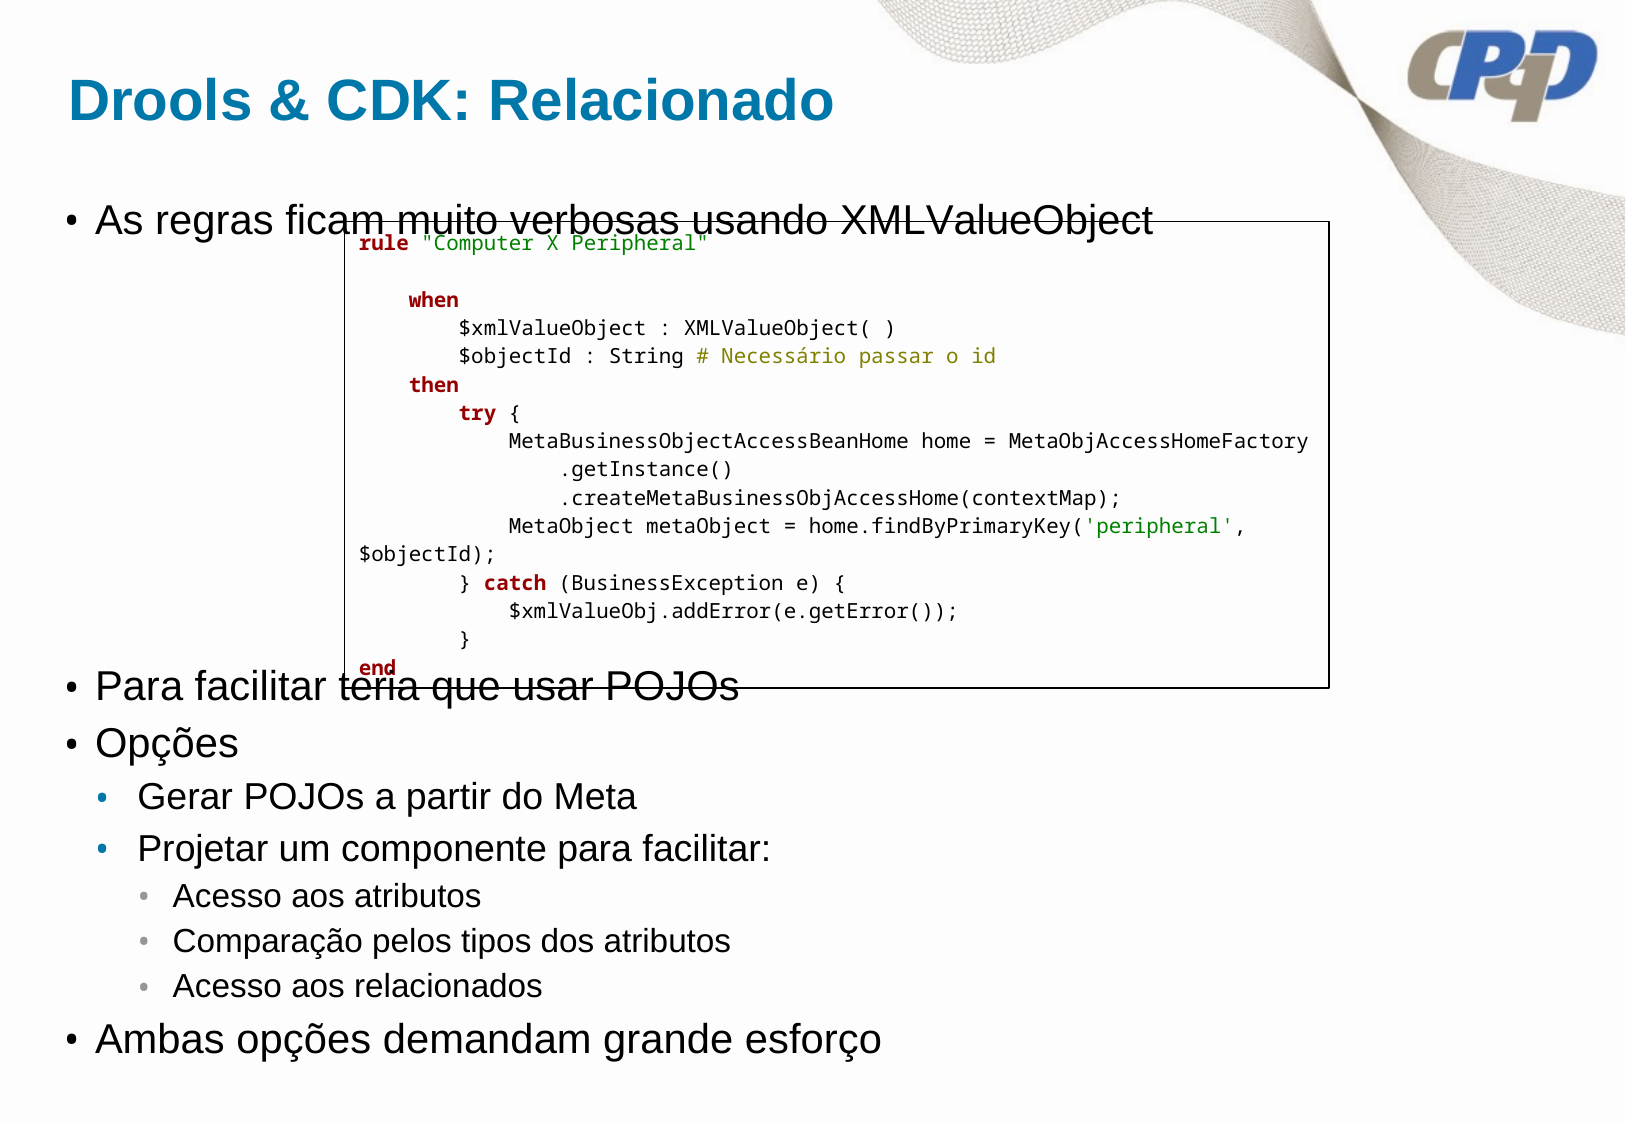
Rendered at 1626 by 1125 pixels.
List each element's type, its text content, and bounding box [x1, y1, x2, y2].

list As regras ficam muito verbosas usando XMLValueObject [345, 222, 1328, 253]
title Drools & CDK: Relacionado [68, 57, 1288, 143]
list Para facilitar teria que usar POJOs Opções Gerar POJOs a partir do Meta Projetar um componente para facilitar: Acesso aos atributos Comparação pelos tipos dos atributos Acesso aos relacionados Ambas opções demandam grande esforço [63, 663, 1544, 1081]
picture [0, 0, 1626, 1125]
text_box rule "Computer X Peripheral" when $xmlValueObject : XMLValueObject( ) $objectId : String # Necessário passar o id then try { MetaBusinessObjectAccessBeanHome home = MetaObjAccessHomeFactory .getInstance() .createMetaBusinessObjAccessHome(contextMap); MetaObject metaObject = home.findByPrimaryKey('peripheral', $objectId); } catch (BusinessException e) { $xmlValueObj.addError(e.getError()); } end [344, 253, 1329, 656]
list As regras ficam muito verbosas usando XMLValueObject [63, 196, 1544, 355]
